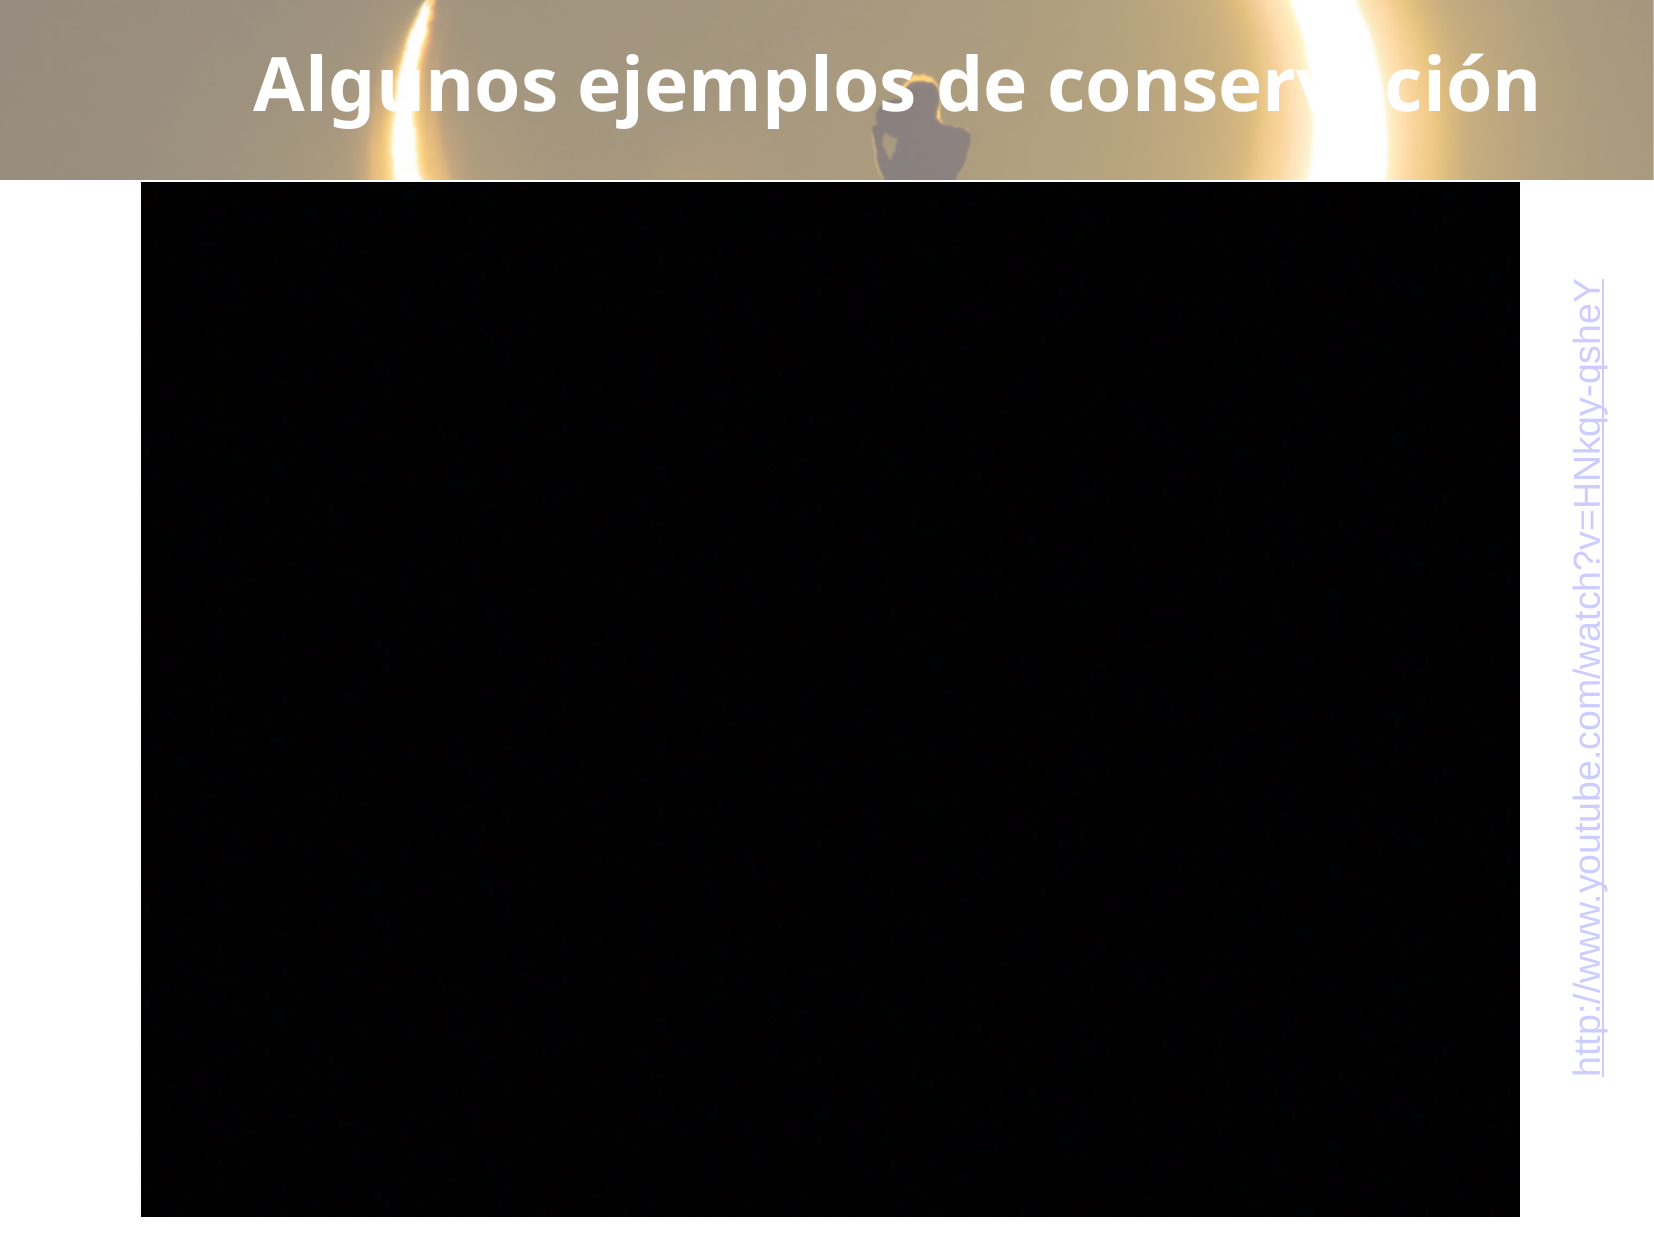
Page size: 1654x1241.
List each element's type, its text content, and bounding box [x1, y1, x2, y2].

picture [0, 0, 1654, 180]
picture [141, 182, 1520, 1217]
text_box http://www.youtube.com/watch?v=HNkqy-qsheY [1559, 253, 1616, 1093]
title Algunos ejemplos de conservación [75, 19, 1563, 150]
